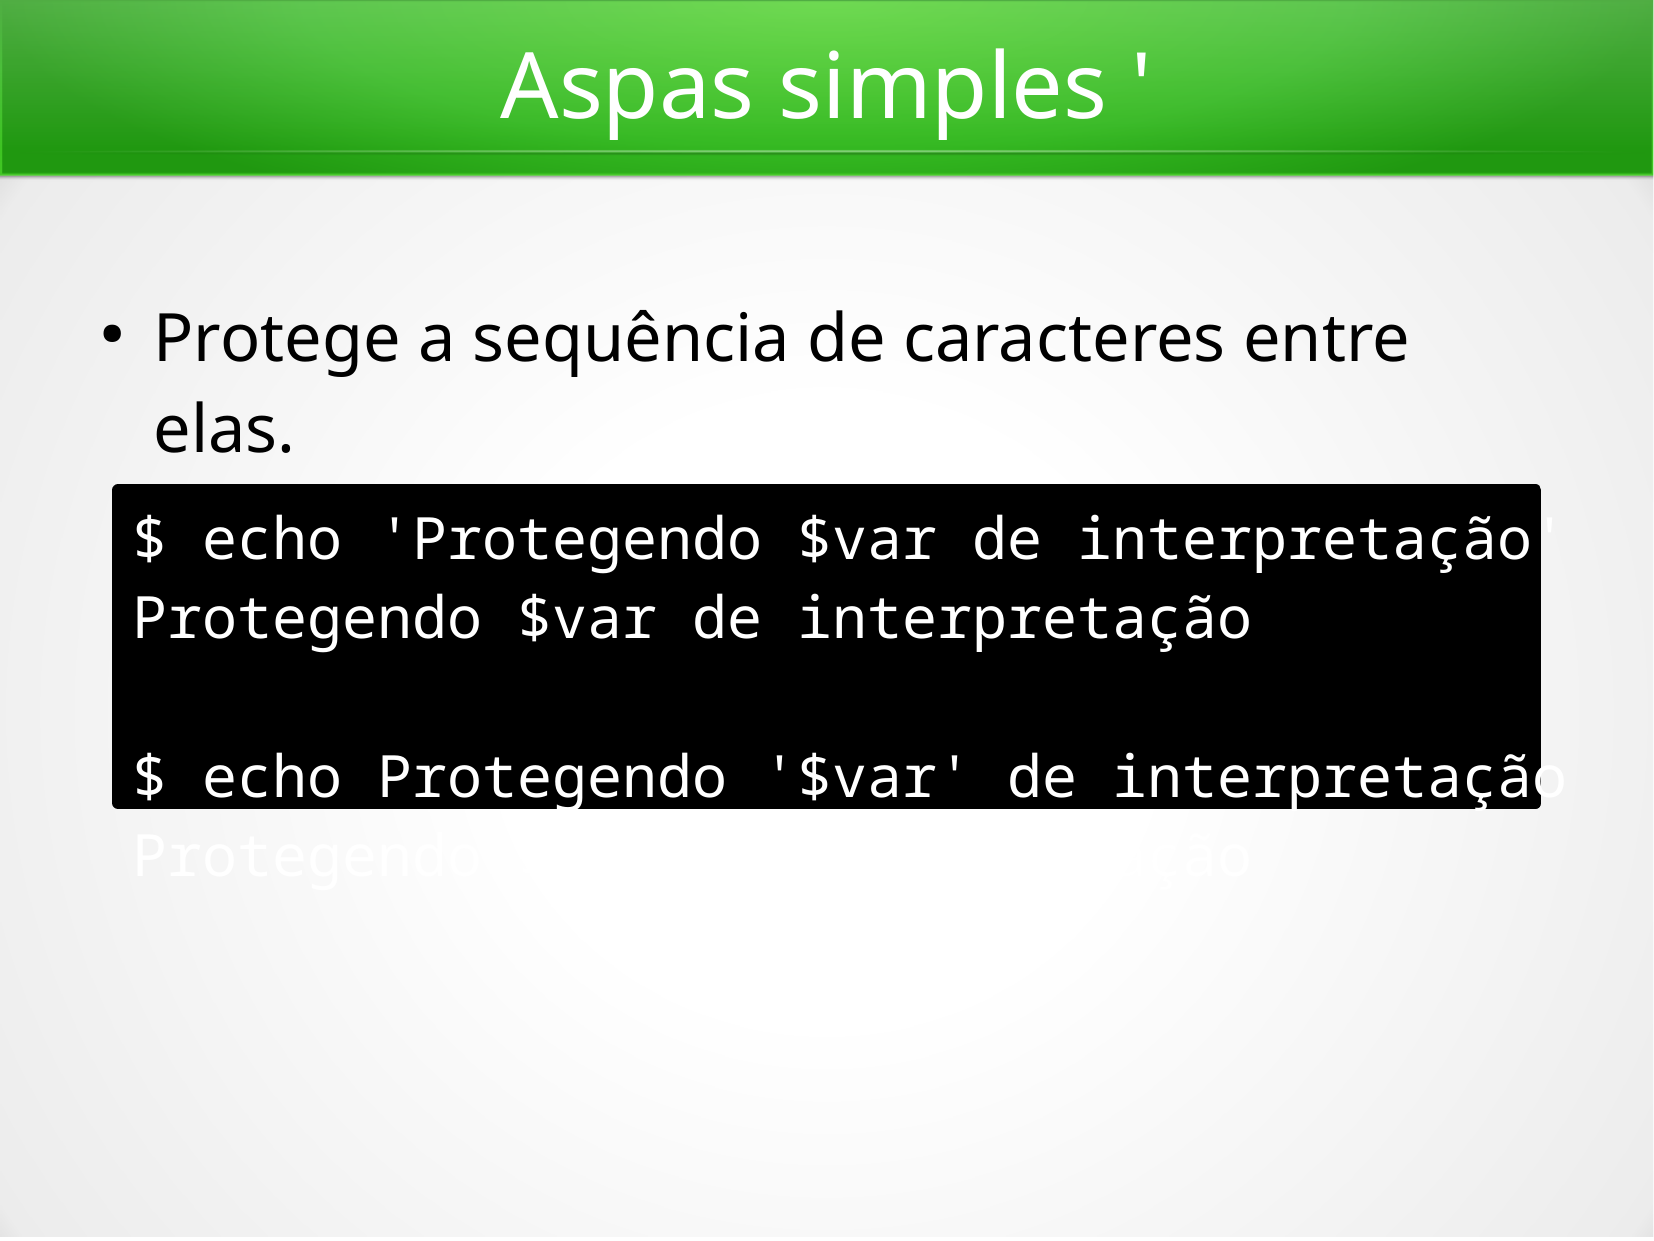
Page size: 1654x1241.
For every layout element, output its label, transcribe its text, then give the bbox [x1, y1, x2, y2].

list Protege a sequência de caracteres entre elas. [82, 290, 1571, 1010]
title Aspas simples ' [82, 11, 1571, 154]
text_box $ echo 'Protegendo $var de interpretação' Protegendo $var de interpretação $ echo Protegendo '$var' de interpretação Protegendo $var de interpretação [118, 490, 1536, 804]
picture [0, 0, 1654, 1237]
